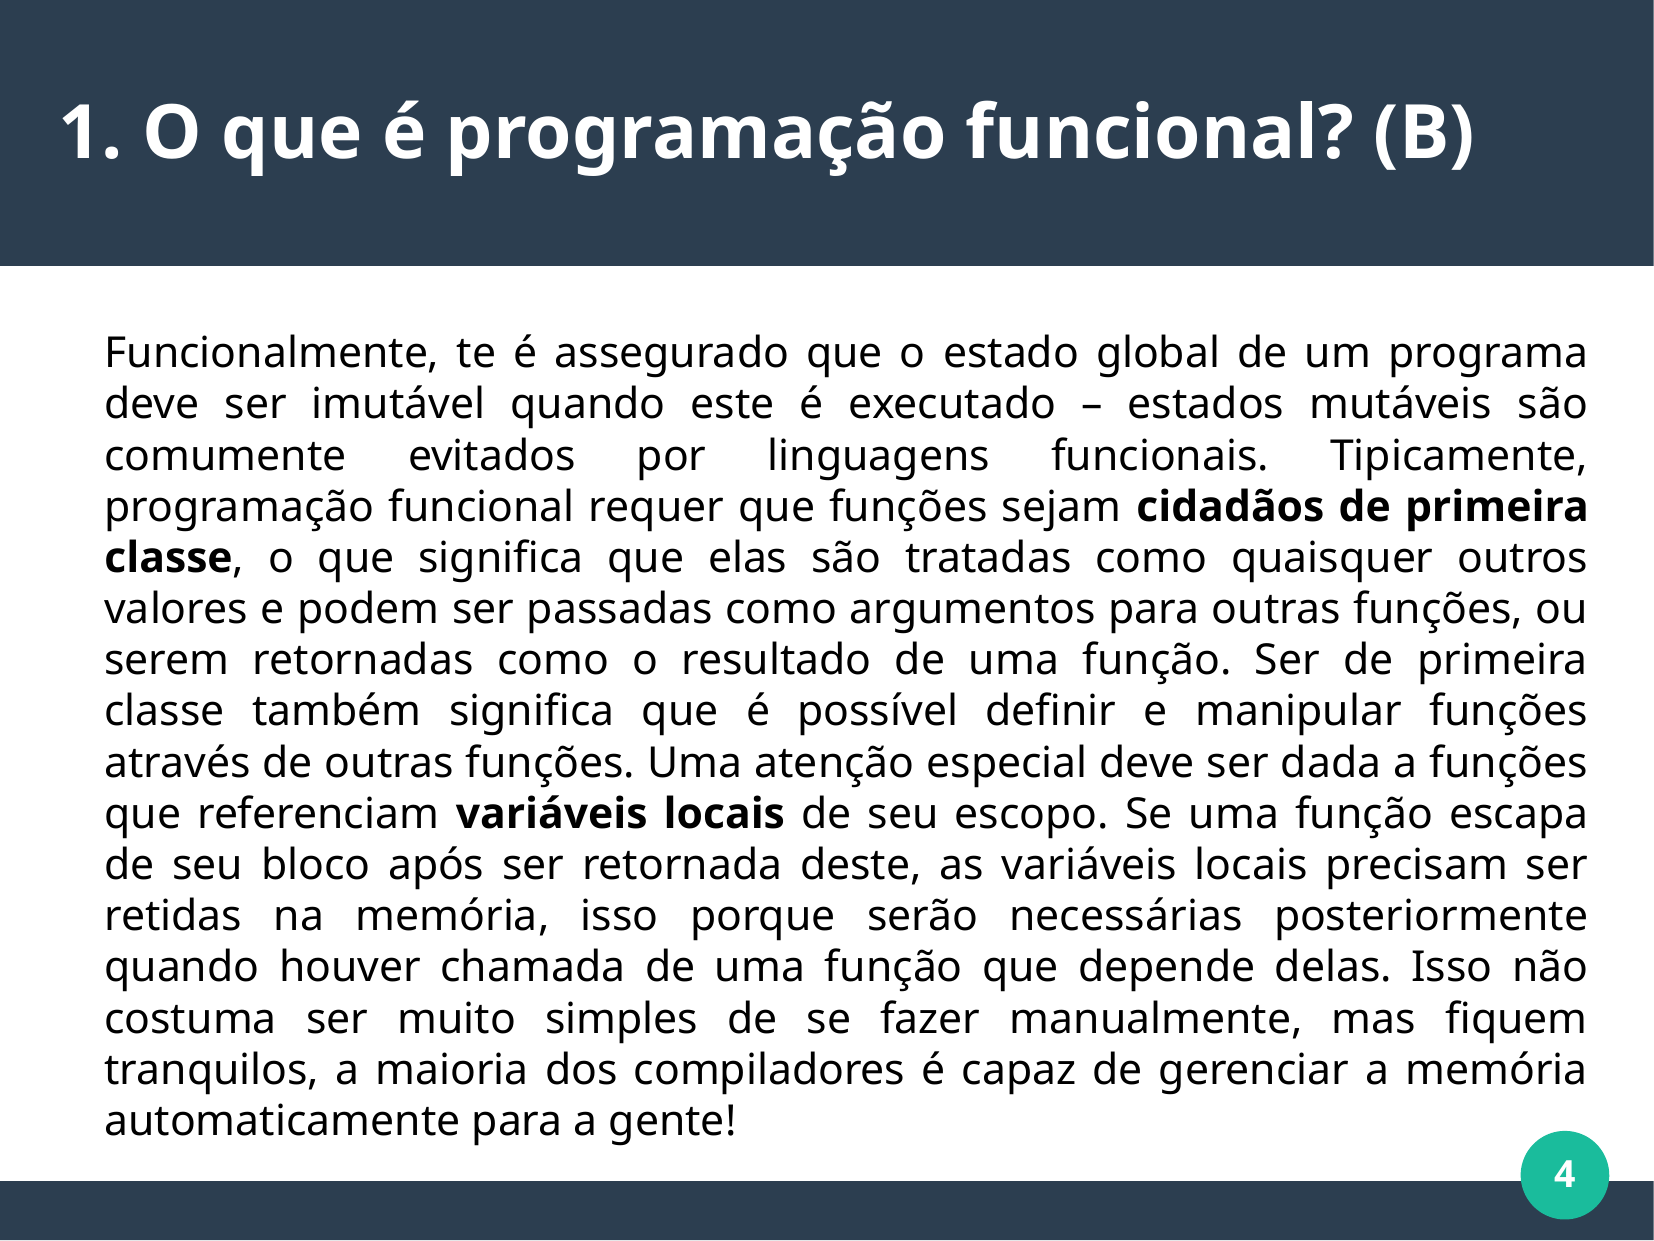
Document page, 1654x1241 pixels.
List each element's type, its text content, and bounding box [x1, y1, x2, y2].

list Funcionalmente, te é assegurado que o estado global de um programa deve ser imutável quando este é executado – estados mutáveis são comumente evitados por linguagens funcionais. Tipicamente, programação funcional requer que funções sejam cidadãos de primeira classe, o que significa que elas são tratadas como quaisquer outros valores e podem ser passadas como argumentos para outras funções, ou serem retornadas como o resultado de uma função. Ser de primeira classe também significa que é possível definir e manipular funções através de outras funções. Uma atenção especial deve ser dada a funções que referenciam variáveis locais de seu escopo. Se uma função escapa de seu bloco após ser retornada deste, as variáveis locais precisam ser retidas na memória, isso porque serão necessárias posteriormente quando houver chamada de uma função que depende delas. Isso não costuma ser muito simples de se fazer manualmente, mas fiquem tranquilos, a maioria dos compiladores é capaz de gerenciar a memória automaticamente para a gente! [59, 324, 1595, 1152]
text_box <número> [1505, 1116, 1625, 1235]
title 1. O que é programação funcional? (B) [59, 49, 1595, 207]
